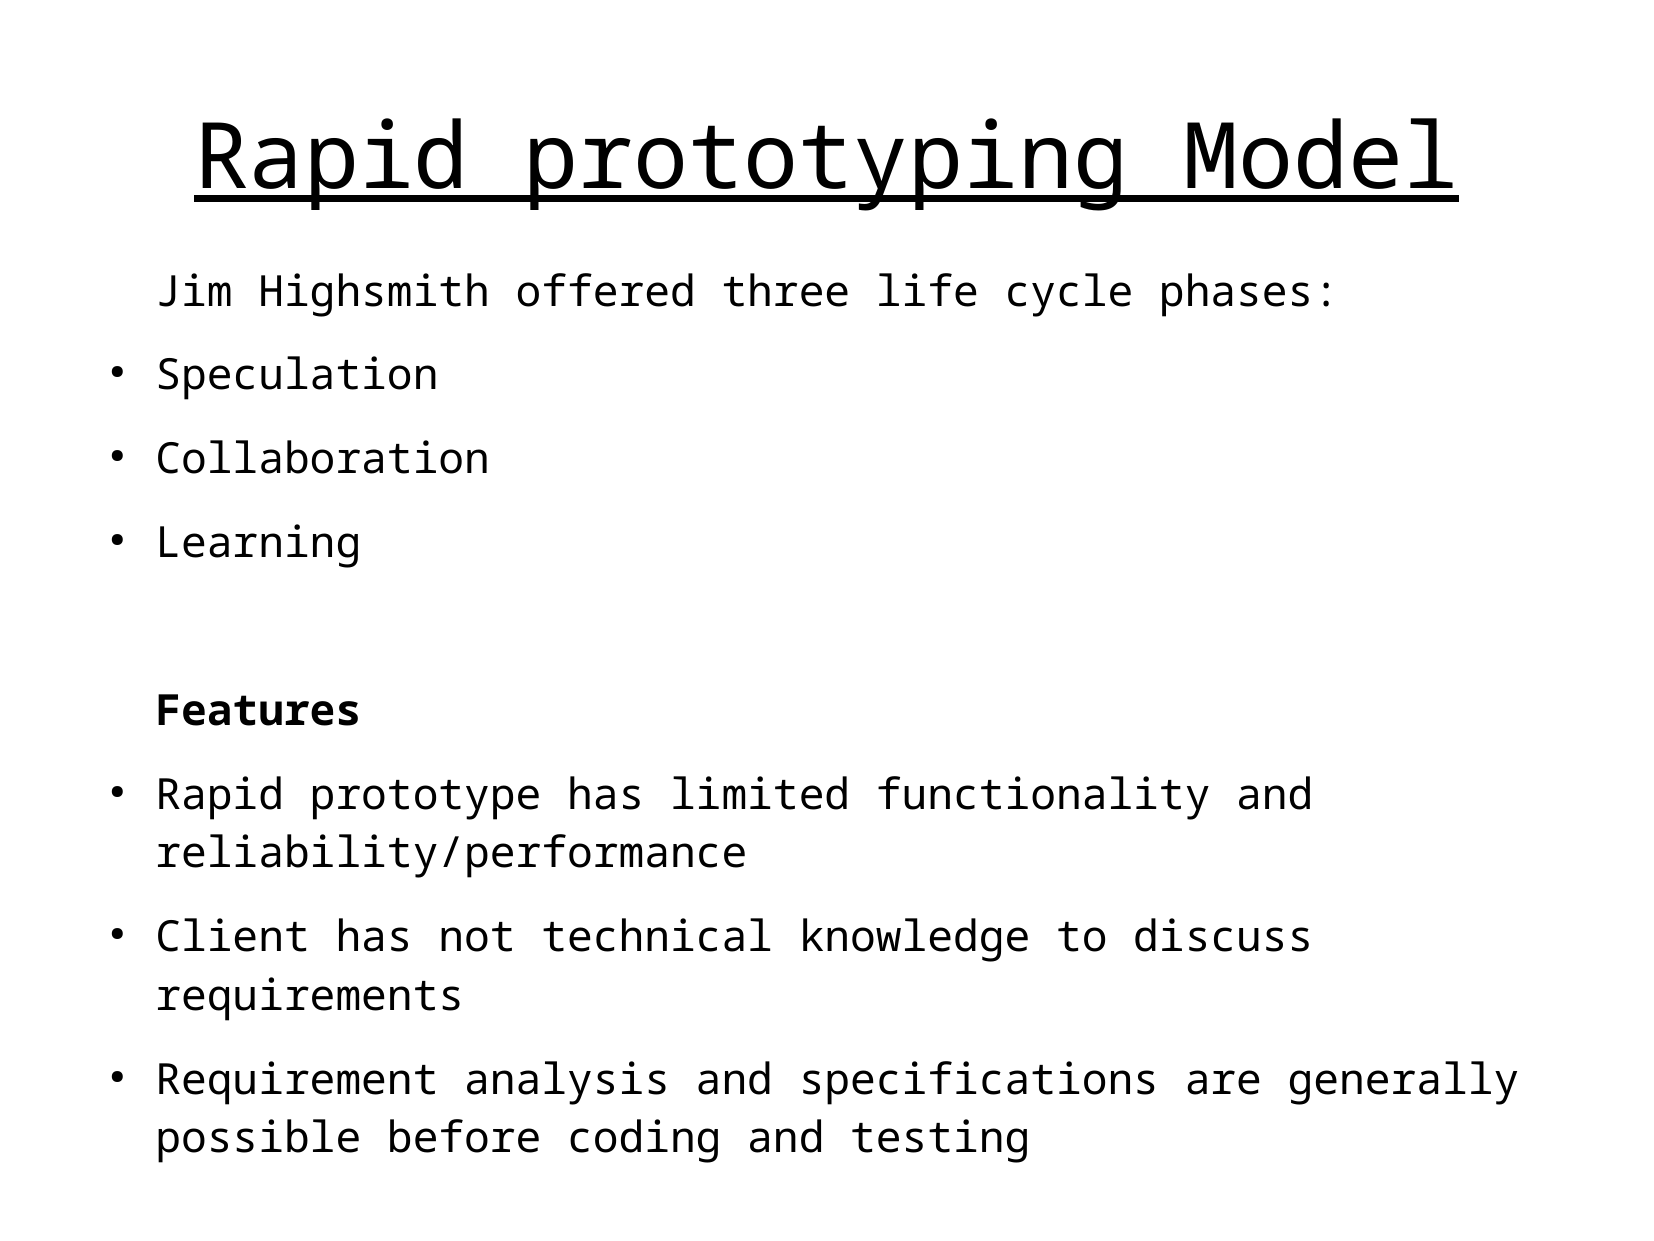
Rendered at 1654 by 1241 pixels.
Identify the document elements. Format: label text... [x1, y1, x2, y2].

list Jim Highsmith offered three life cycle phases: Speculation Collaboration Learning Features Rapid prototype has limited functionality and reliability/performance Client has not technical knowledge to discuss requirements Requirement analysis and specifications are generally possible before coding and testing [94, 259, 1583, 1170]
title Rapid prototyping Model [82, 49, 1571, 257]
